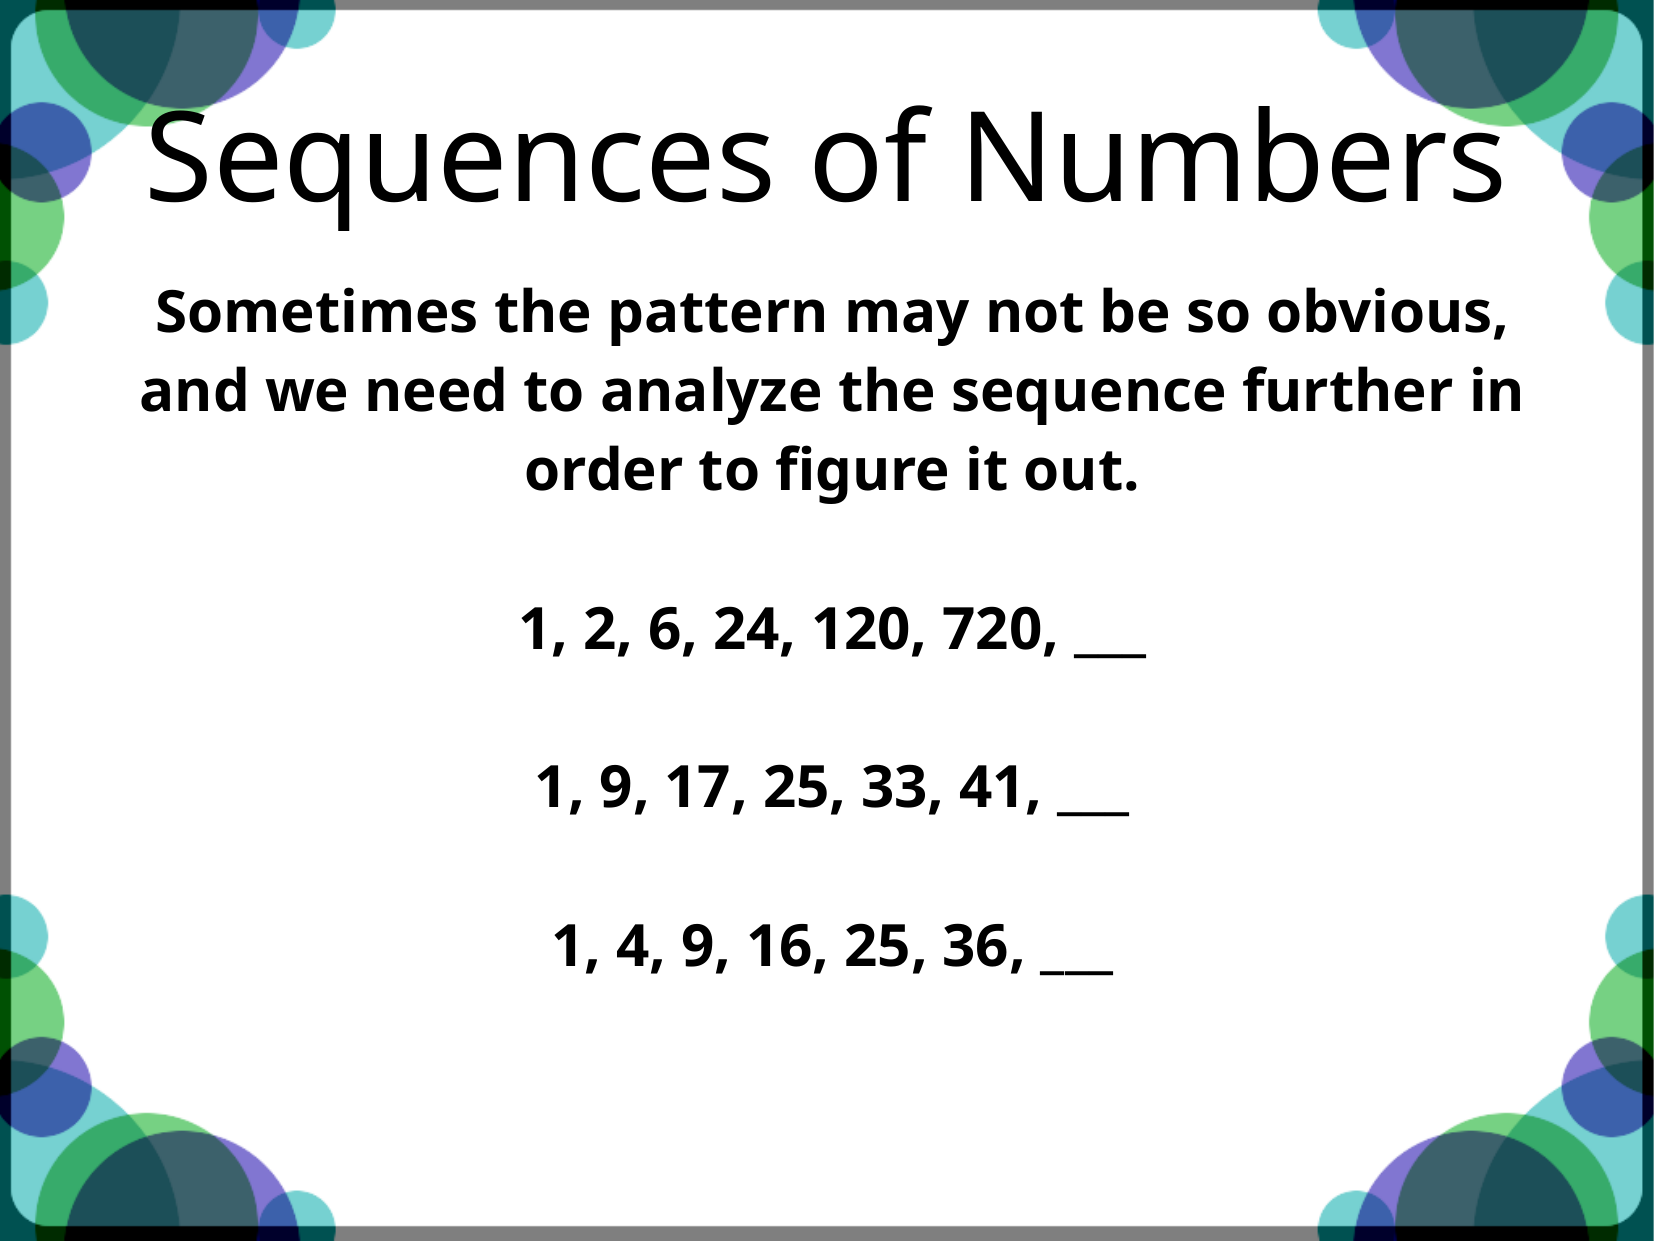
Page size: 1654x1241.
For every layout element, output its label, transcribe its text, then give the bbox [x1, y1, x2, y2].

title Sequences of Numbers [82, 49, 1571, 257]
text_box Sometimes the pattern may not be so obvious, and we need to analyze the sequence further in order to figure it out. 1, 2, 6, 24, 120, 720, ___ 1, 9, 17, 25, 33, 41, ___ 1, 4, 9, 16, 25, 36, ___ [135, 270, 1531, 943]
picture [0, 0, 1654, 1241]
